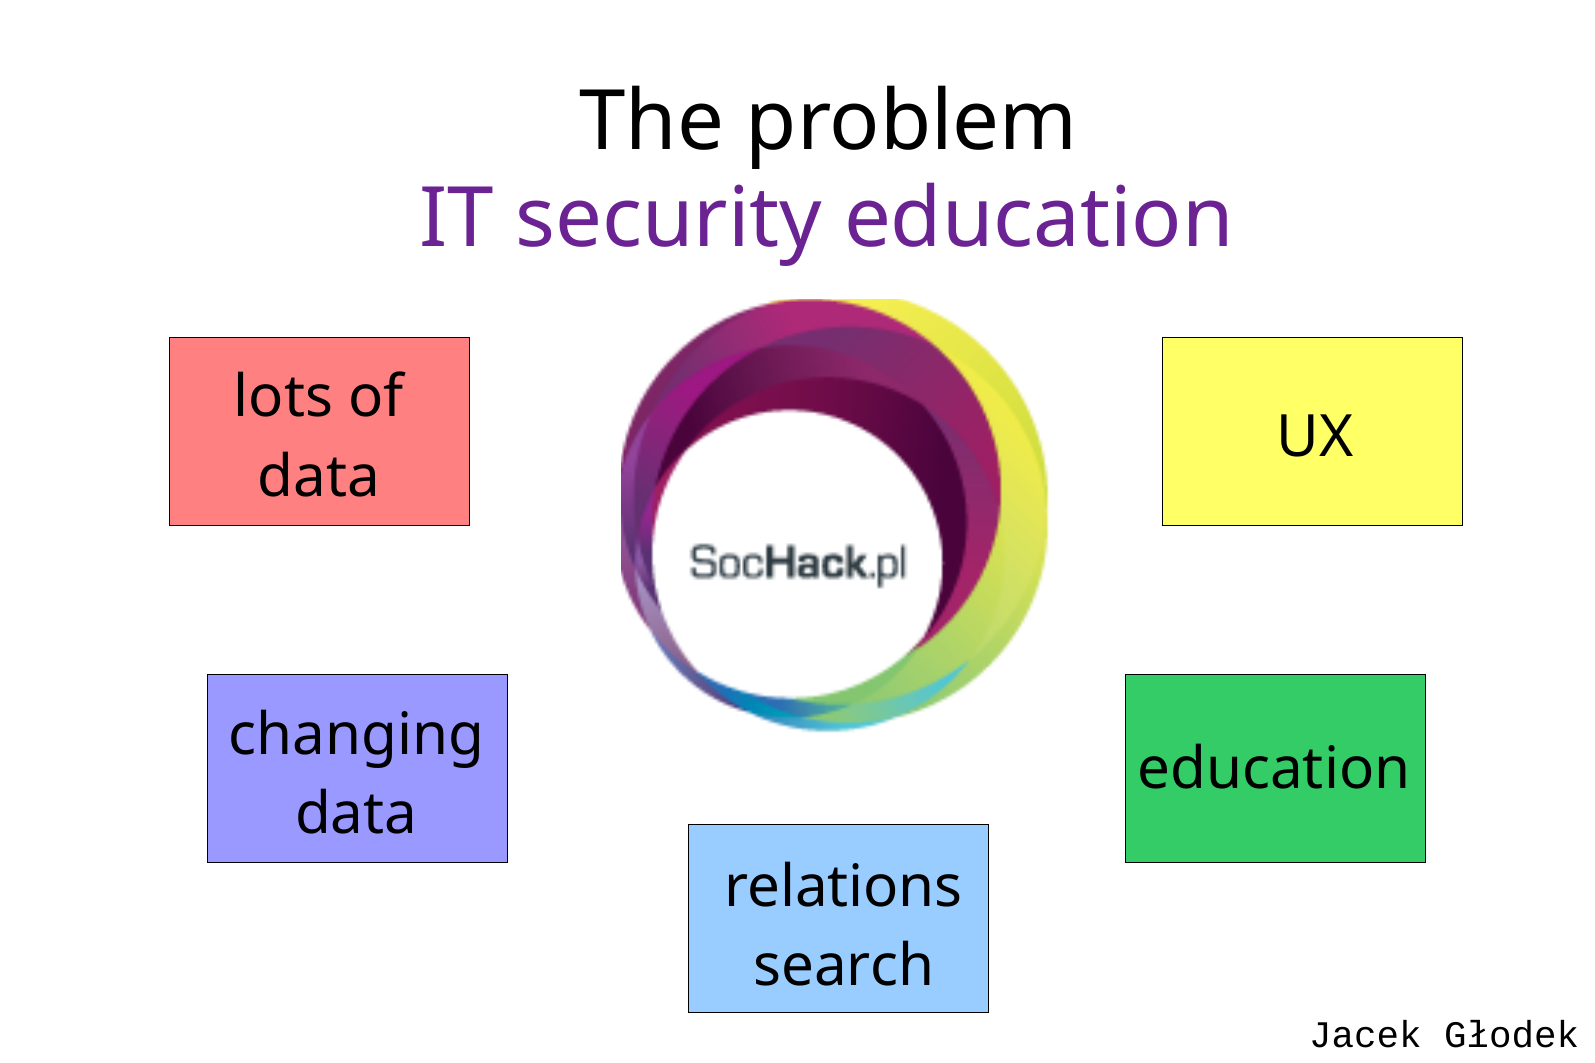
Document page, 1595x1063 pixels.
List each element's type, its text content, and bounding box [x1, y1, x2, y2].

text_box [207, 674, 508, 684]
picture [621, 328, 1110, 750]
text_box [1125, 674, 1426, 718]
text_box [1125, 805, 1426, 863]
text_box [169, 337, 470, 347]
text_box [688, 995, 989, 1013]
text_box relations search [637, 836, 1051, 995]
text_box lots of data [150, 347, 488, 526]
text_box changing data [187, 684, 526, 863]
text_box [1162, 337, 1463, 526]
text_box education [1067, 718, 1481, 805]
text_box Jacek Głodek [1294, 1008, 1595, 1063]
text_box UX [1183, 386, 1447, 500]
text_box IT security education [321, 150, 1333, 328]
text_box [688, 824, 989, 836]
text_box The problem [323, 53, 1335, 170]
